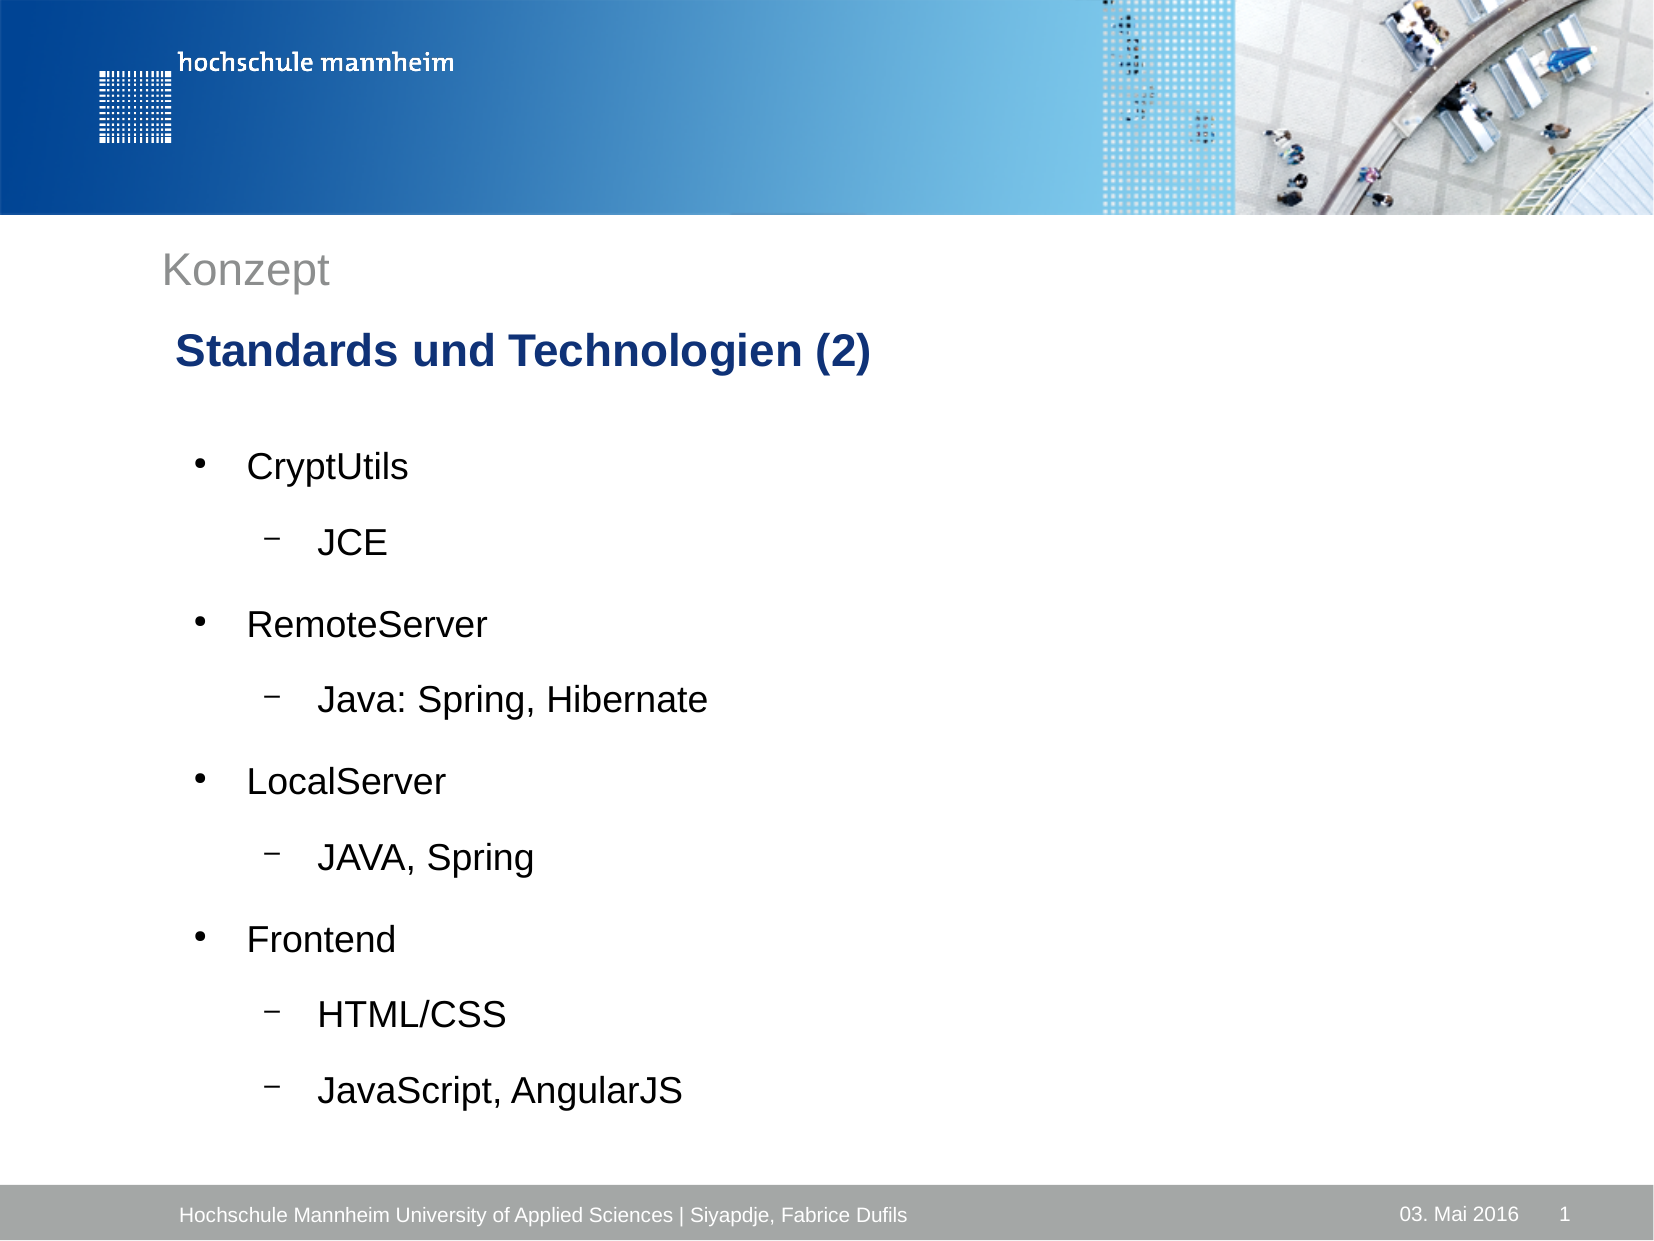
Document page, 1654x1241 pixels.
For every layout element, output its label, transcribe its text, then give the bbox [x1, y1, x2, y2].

footer Hochschule Mannheim University of Applied Sciences | Siyapdje, Fabrice Dufils [179, 1198, 1192, 1227]
picture [0, 0, 1654, 215]
list CryptUtils JCE RemoteServer Java: Spring, Hibernate LocalServer JAVA, Spring Frontend HTML/CSS JavaScript, AngularJS [175, 437, 1569, 1089]
slide_number 03. Mai 2016 1 [1204, 1198, 1571, 1227]
title Standards und Technologien (2) [175, 320, 1569, 437]
text_box Konzept [146, 236, 378, 303]
